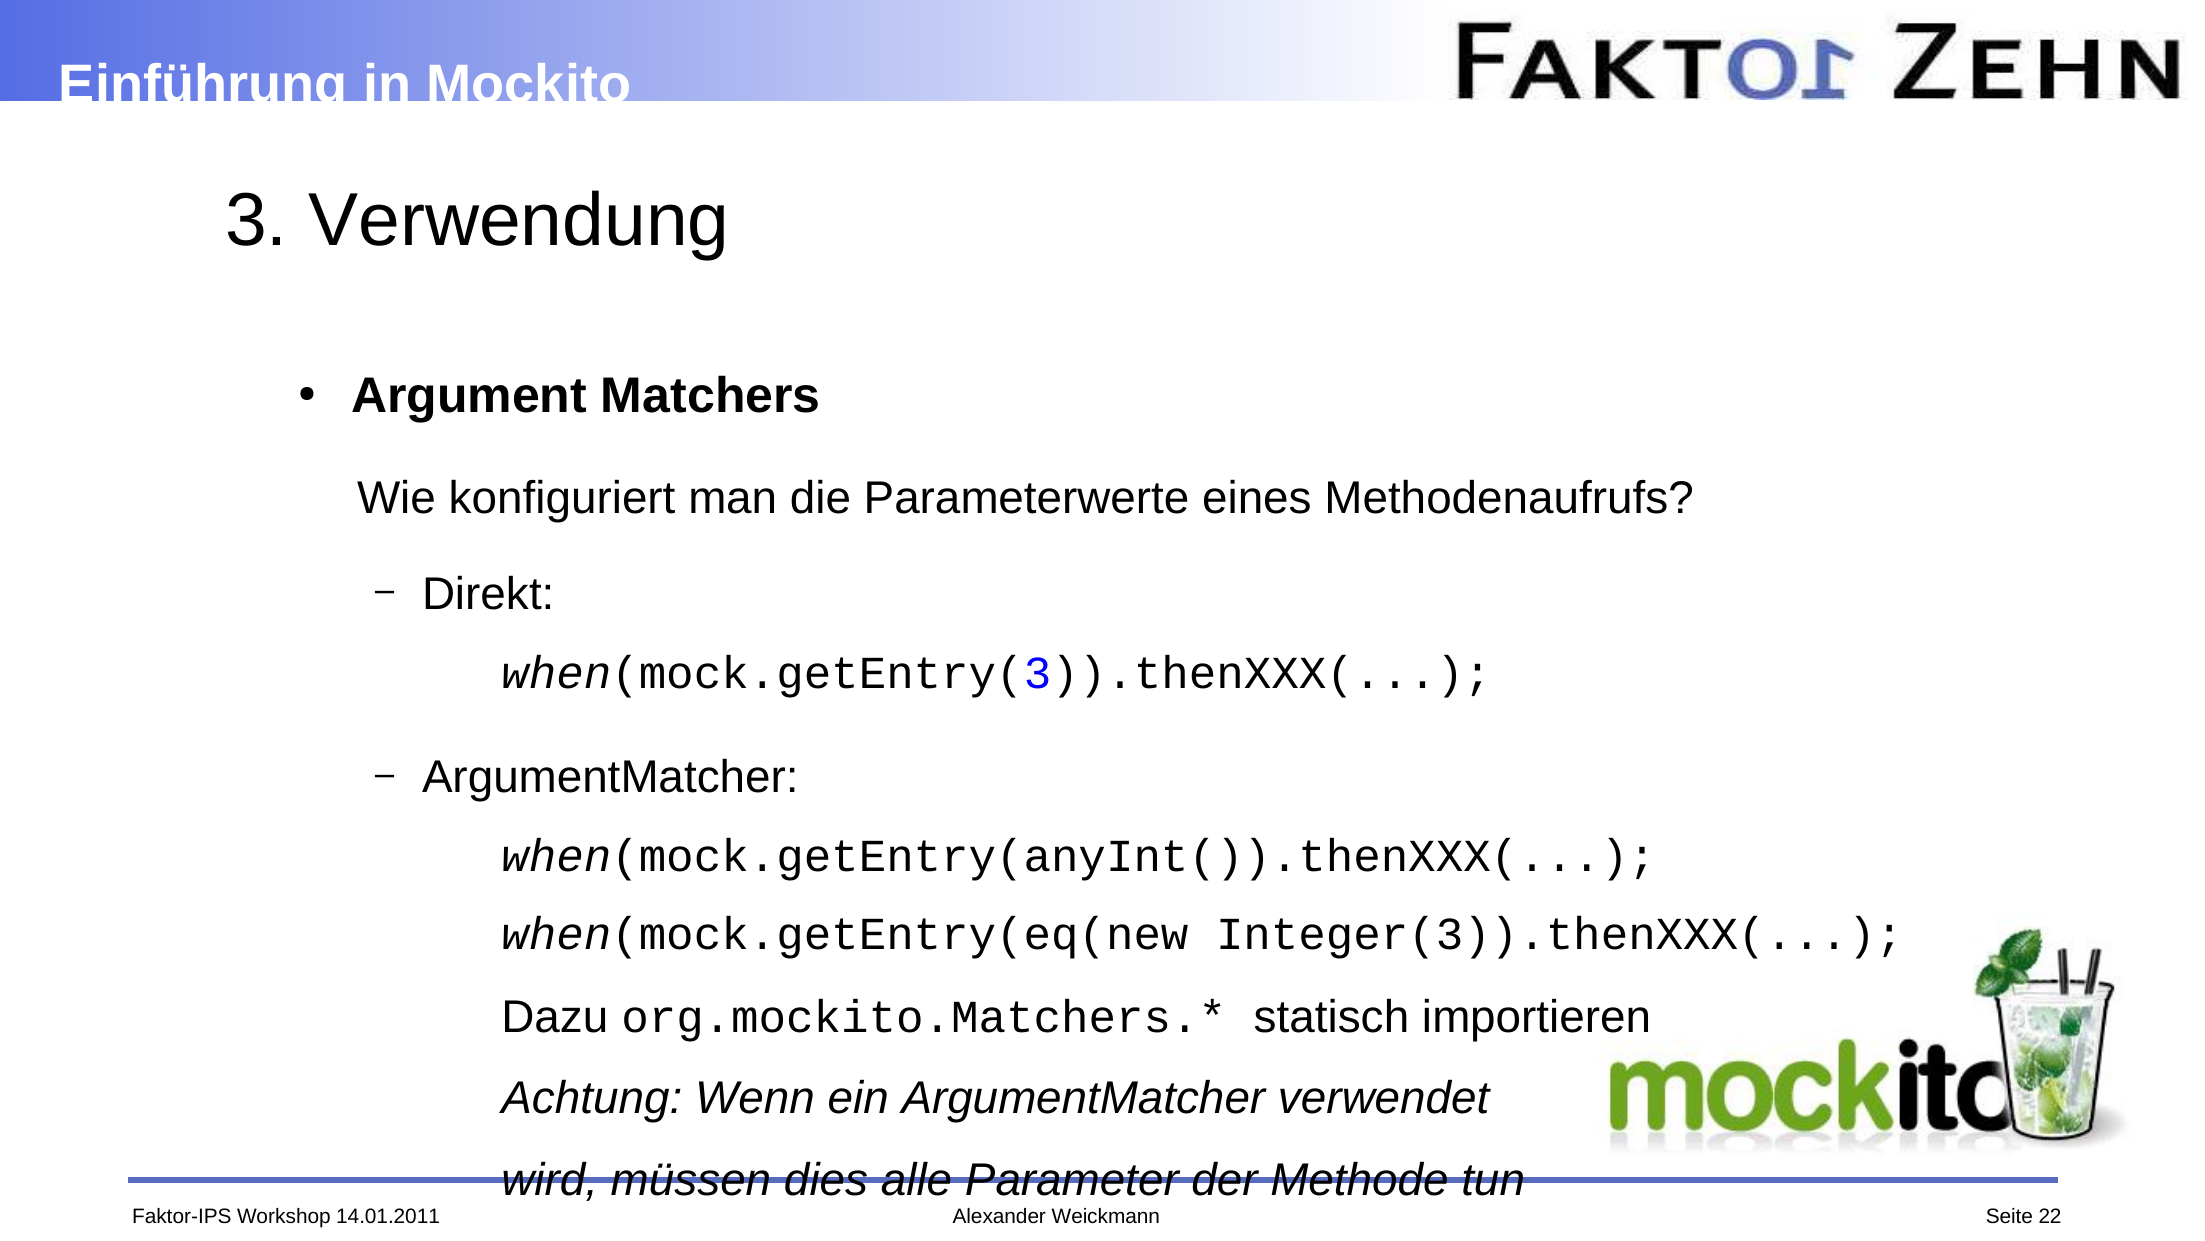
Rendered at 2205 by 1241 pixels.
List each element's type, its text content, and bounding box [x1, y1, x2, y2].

picture [1448, 7, 2191, 100]
title 3. Verwendung [225, 142, 1981, 296]
picture [2036, 914, 2141, 1167]
list Argument Matchers Wie konfiguriert man die Parameterwerte eines Methodenaufrufs? Direkt: when(mock.getEntry(3)).thenXXX(...); ArgumentMatcher: when(mock.getEntry(anyInt()).thenXXX(...); when(mock.getEntry(eq(new Integer(3)).thenXXX(...); Dazu org.mockito.Matchers.* statisch importieren Achtung: Wenn ein ArgumentMatcher verwendet wird, müssen dies alle Parameter der Methode tun [280, 339, 2036, 1169]
